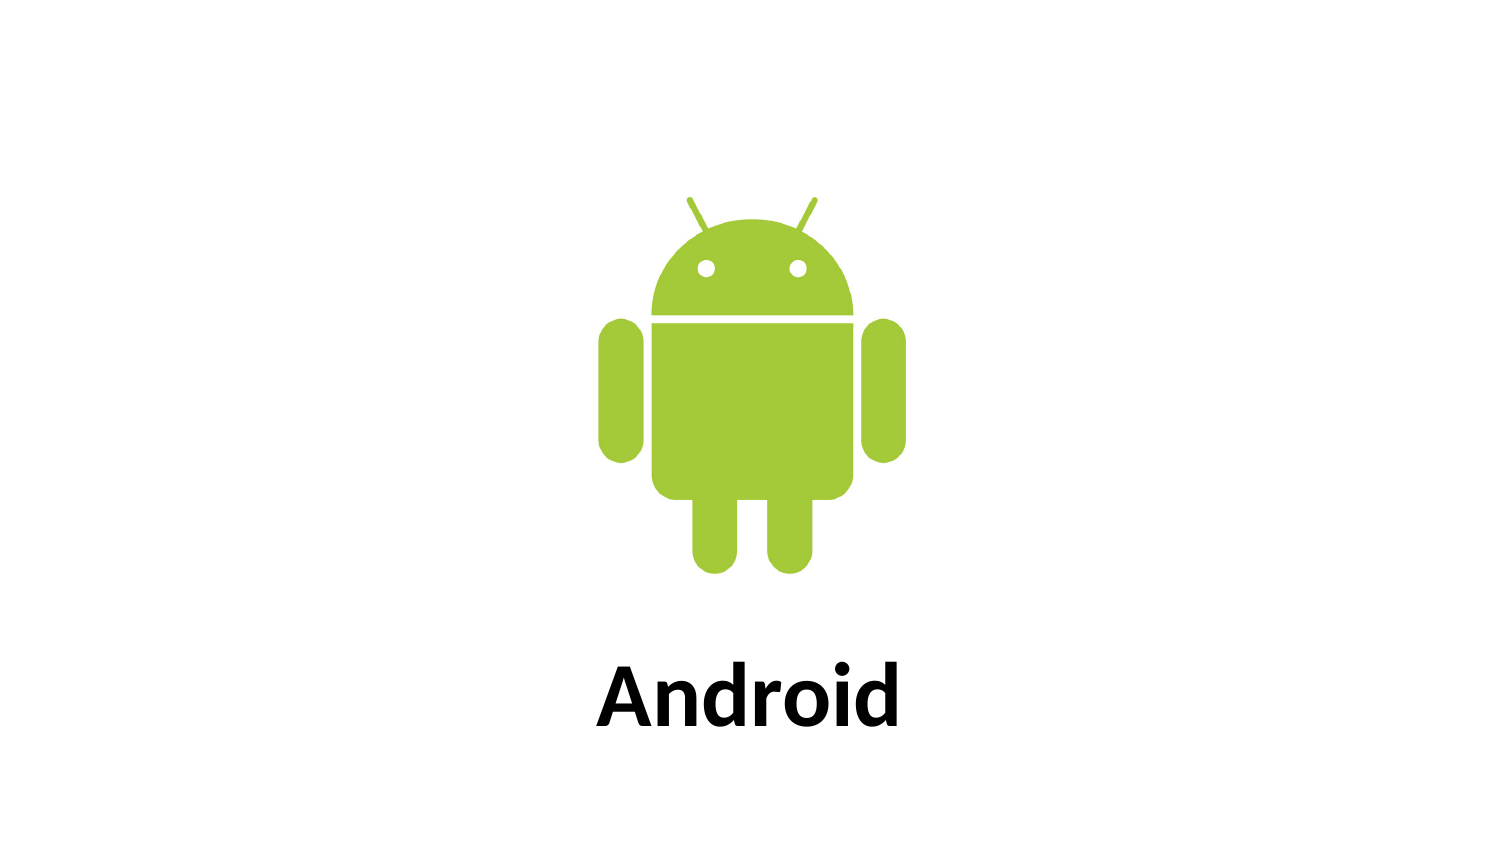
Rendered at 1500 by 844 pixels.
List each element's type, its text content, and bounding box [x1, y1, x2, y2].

title Android [0, 615, 1500, 779]
picture [540, 164, 961, 601]
